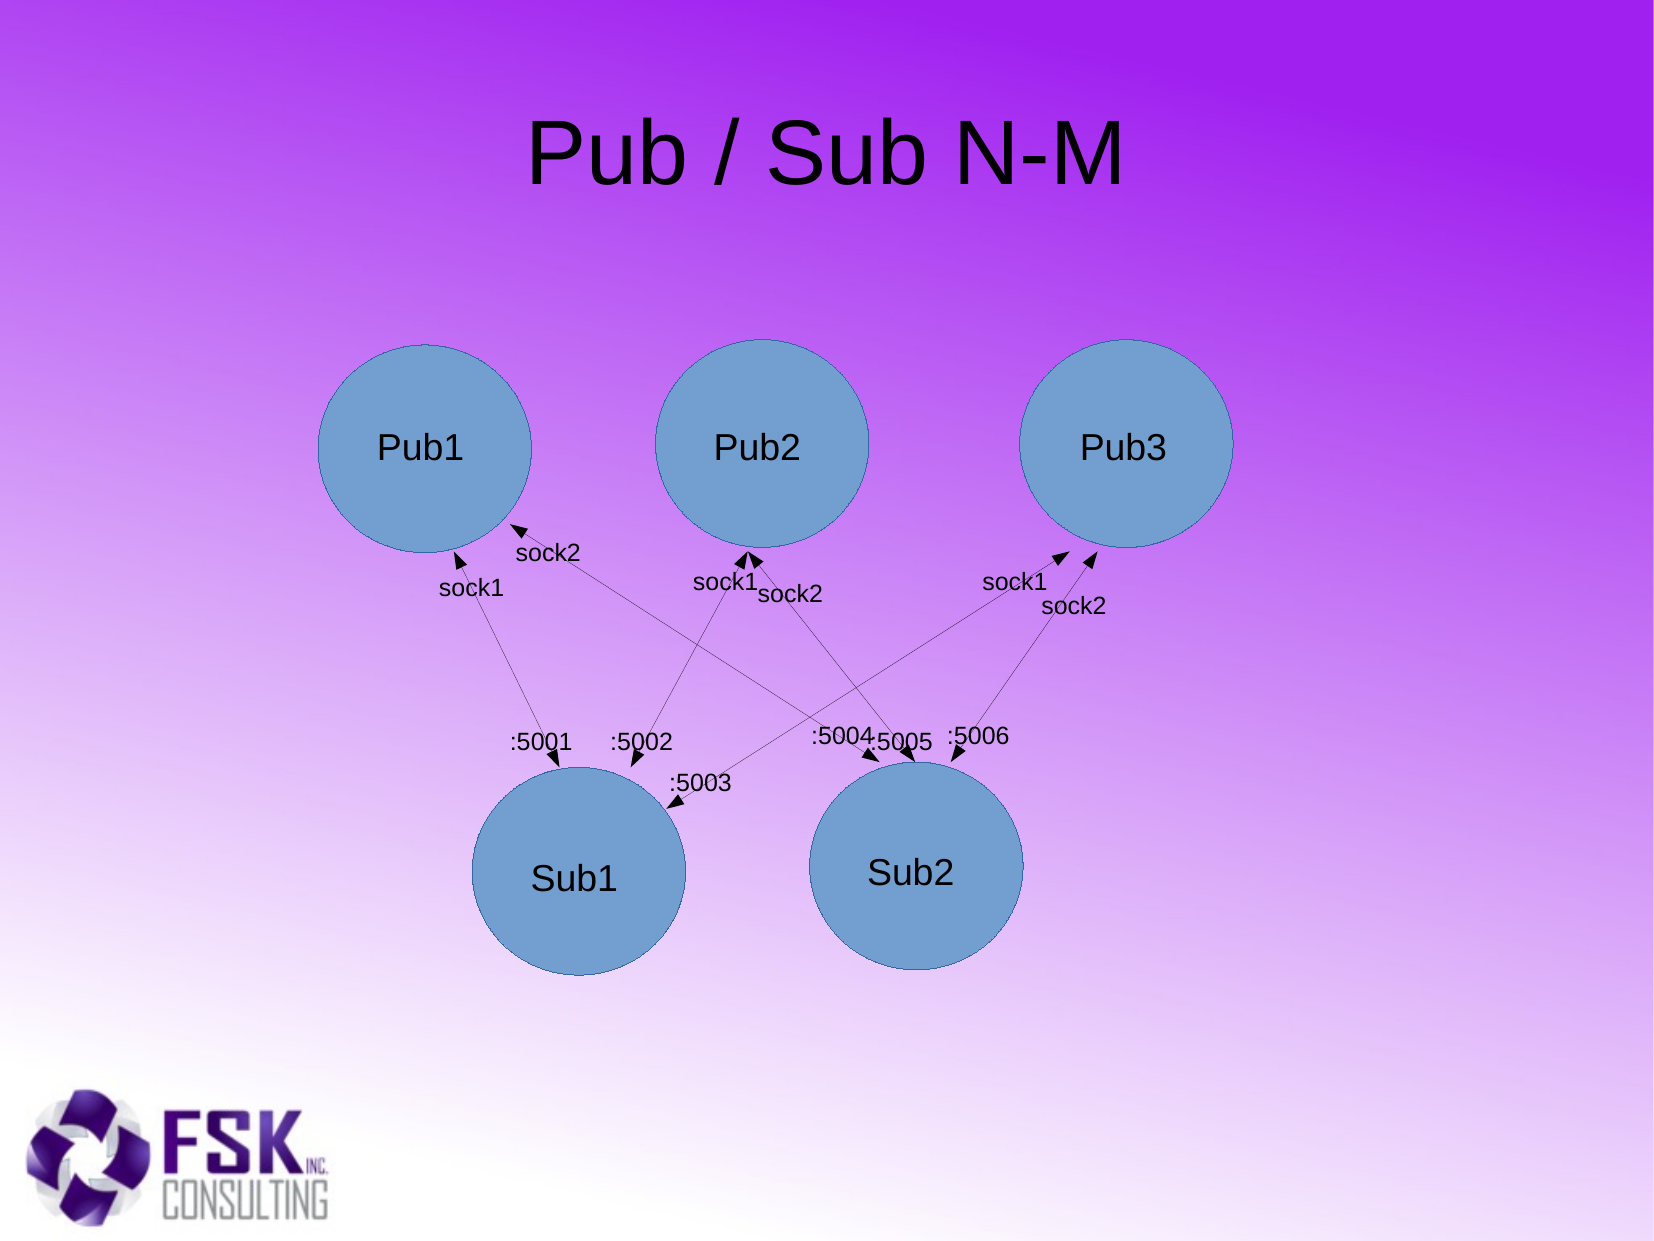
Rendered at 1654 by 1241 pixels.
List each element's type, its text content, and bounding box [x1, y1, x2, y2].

text_box sock1 [424, 566, 530, 625]
text_box Pub3 [1065, 419, 1222, 476]
text_box sock2 [500, 531, 606, 590]
text_box :5002 [595, 720, 701, 779]
text_box Sub2 [852, 844, 1018, 944]
text_box [318, 344, 532, 553]
text_box :5006 [932, 714, 1038, 773]
text_box [809, 773, 1024, 970]
text_box [472, 779, 686, 976]
picture [0, 0, 1654, 1241]
text_box sock2 [1026, 584, 1132, 643]
text_box sock1 [967, 560, 1073, 619]
text_box sock1 [678, 560, 784, 619]
text_box :5003 [654, 761, 760, 820]
text_box [1019, 339, 1234, 548]
title Pub / Sub N-M [82, 49, 1571, 257]
text_box Pub2 [698, 419, 856, 476]
text_box :5004 [796, 714, 902, 773]
text_box Pub1 [362, 419, 519, 476]
text_box Sub1 [515, 850, 681, 950]
text_box [655, 339, 869, 548]
text_box :5005 [855, 720, 961, 779]
text_box :5001 [495, 720, 595, 779]
text_box sock2 [743, 572, 849, 631]
